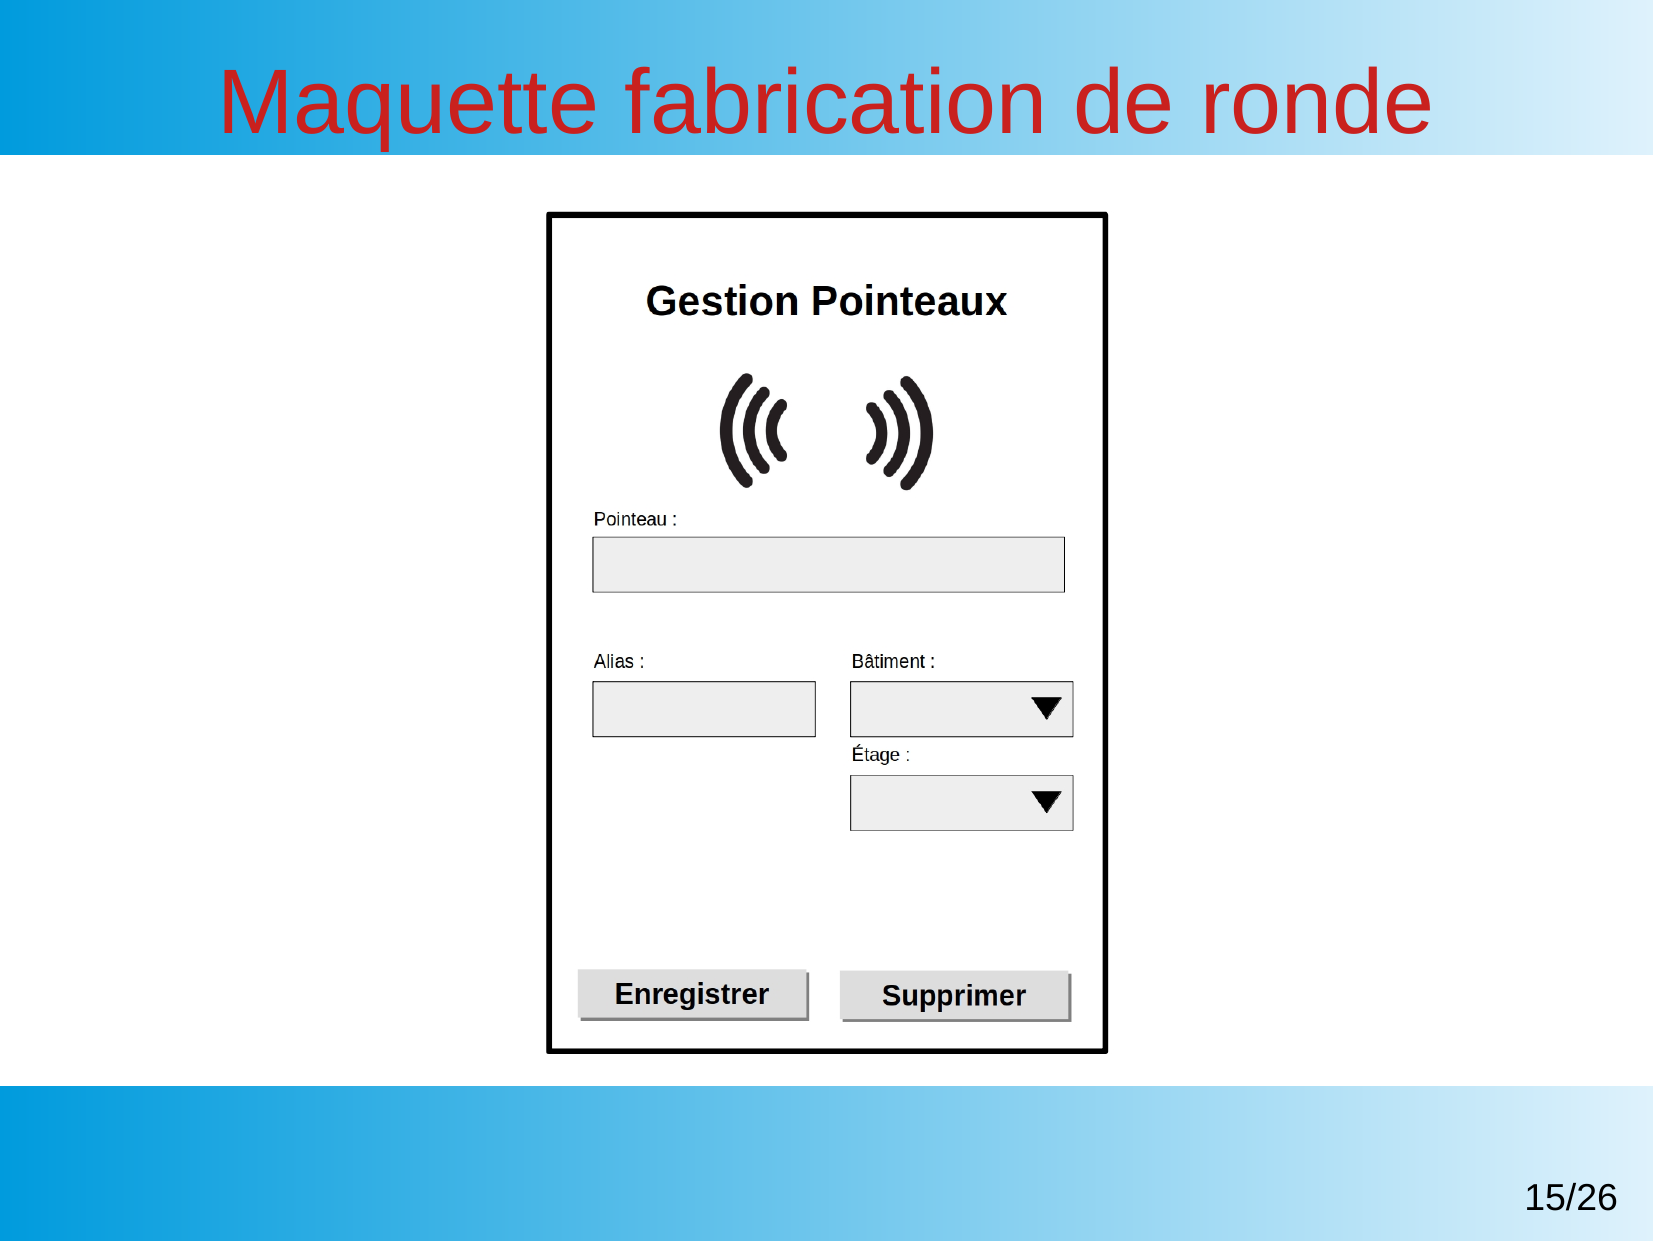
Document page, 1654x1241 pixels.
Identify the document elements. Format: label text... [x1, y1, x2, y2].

picture [519, 184, 1134, 1081]
text_box <numéro>/26 [1509, 1169, 1654, 1240]
title Maquette fabrication de ronde [82, 49, 1571, 155]
